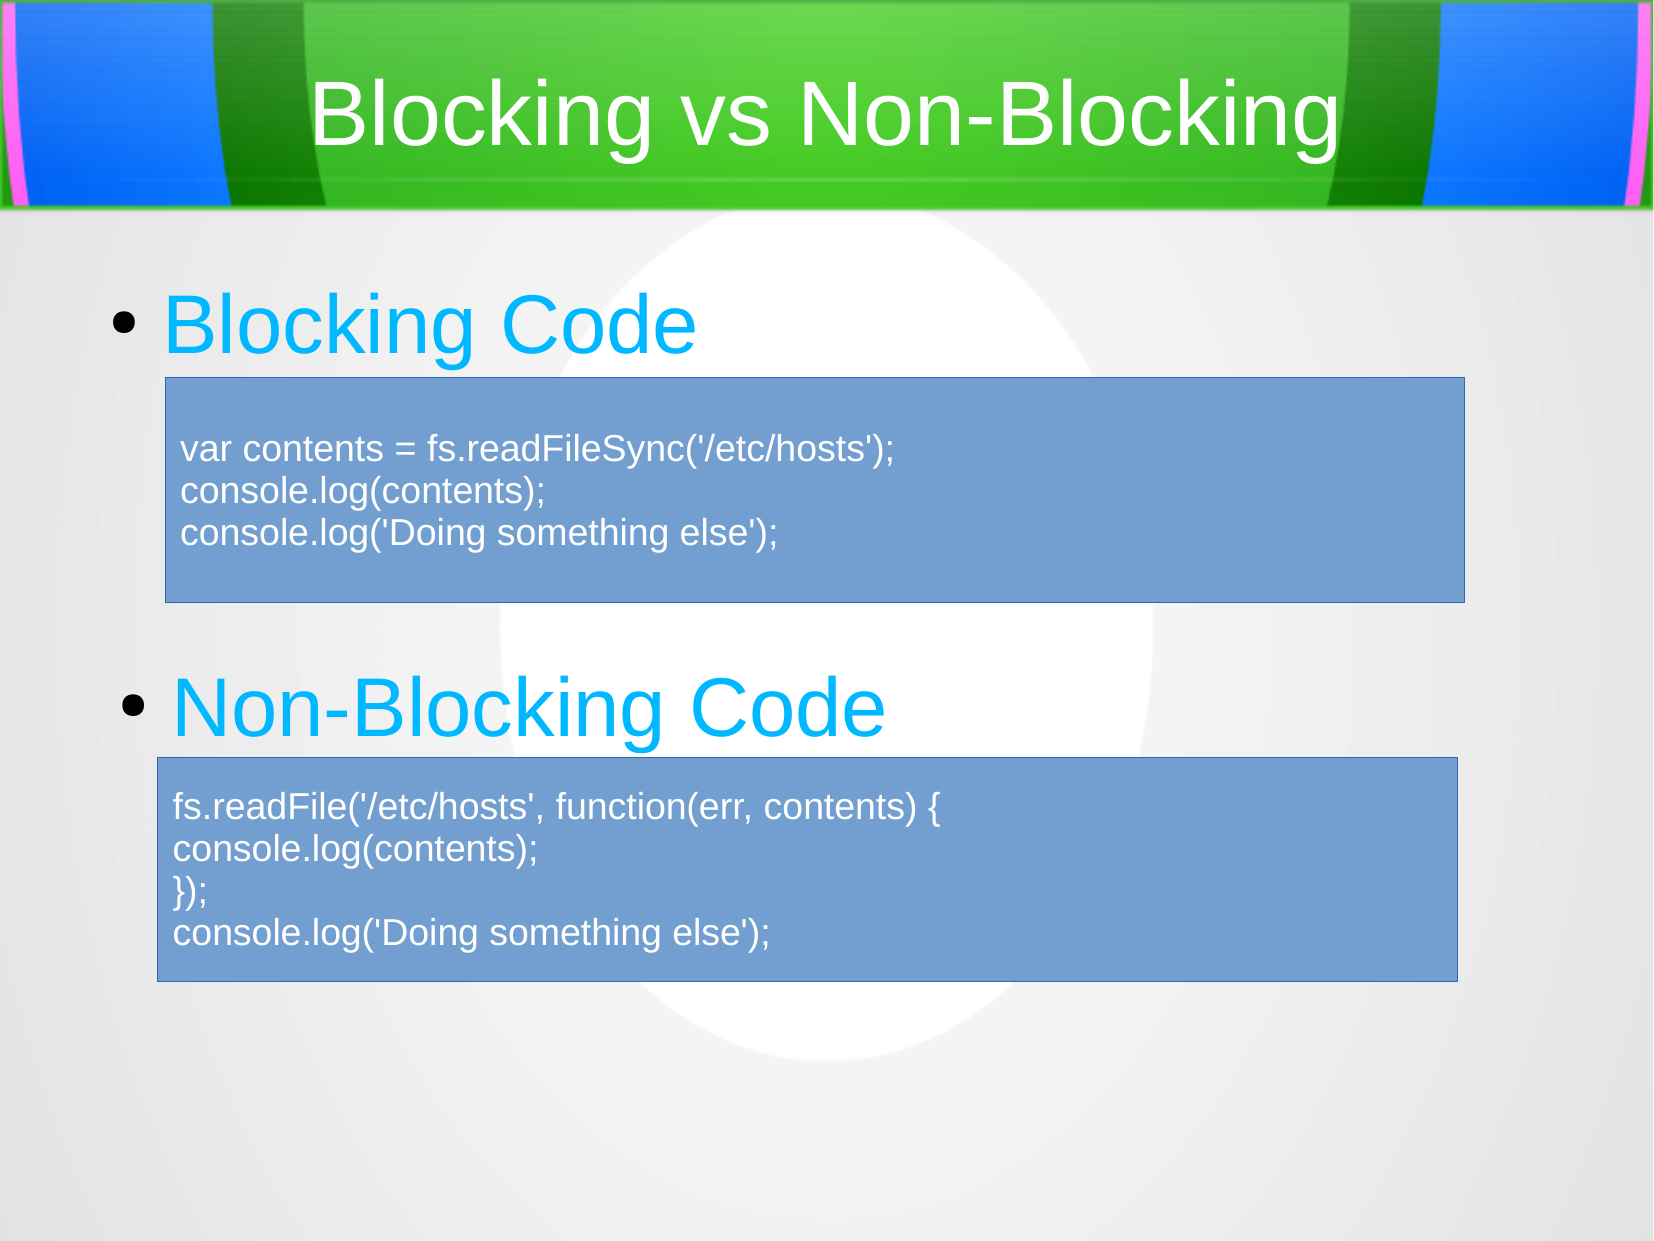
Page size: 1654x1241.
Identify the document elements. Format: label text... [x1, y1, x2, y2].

picture [0, 0, 1654, 1241]
text_box var contents = fs.readFileSync('/etc/hosts'); console.log(contents); console.log('Doing something else'); [165, 377, 1465, 603]
text_box Blocking Code [94, 270, 1123, 379]
text_box fs.readFile('/etc/hosts', function(err, contents) { console.log(contents); }); console.log('Doing something else'); [157, 757, 1458, 982]
text_box Non-Blocking Code [103, 654, 1132, 762]
title Blocking vs Non-Blocking [82, 49, 1571, 179]
